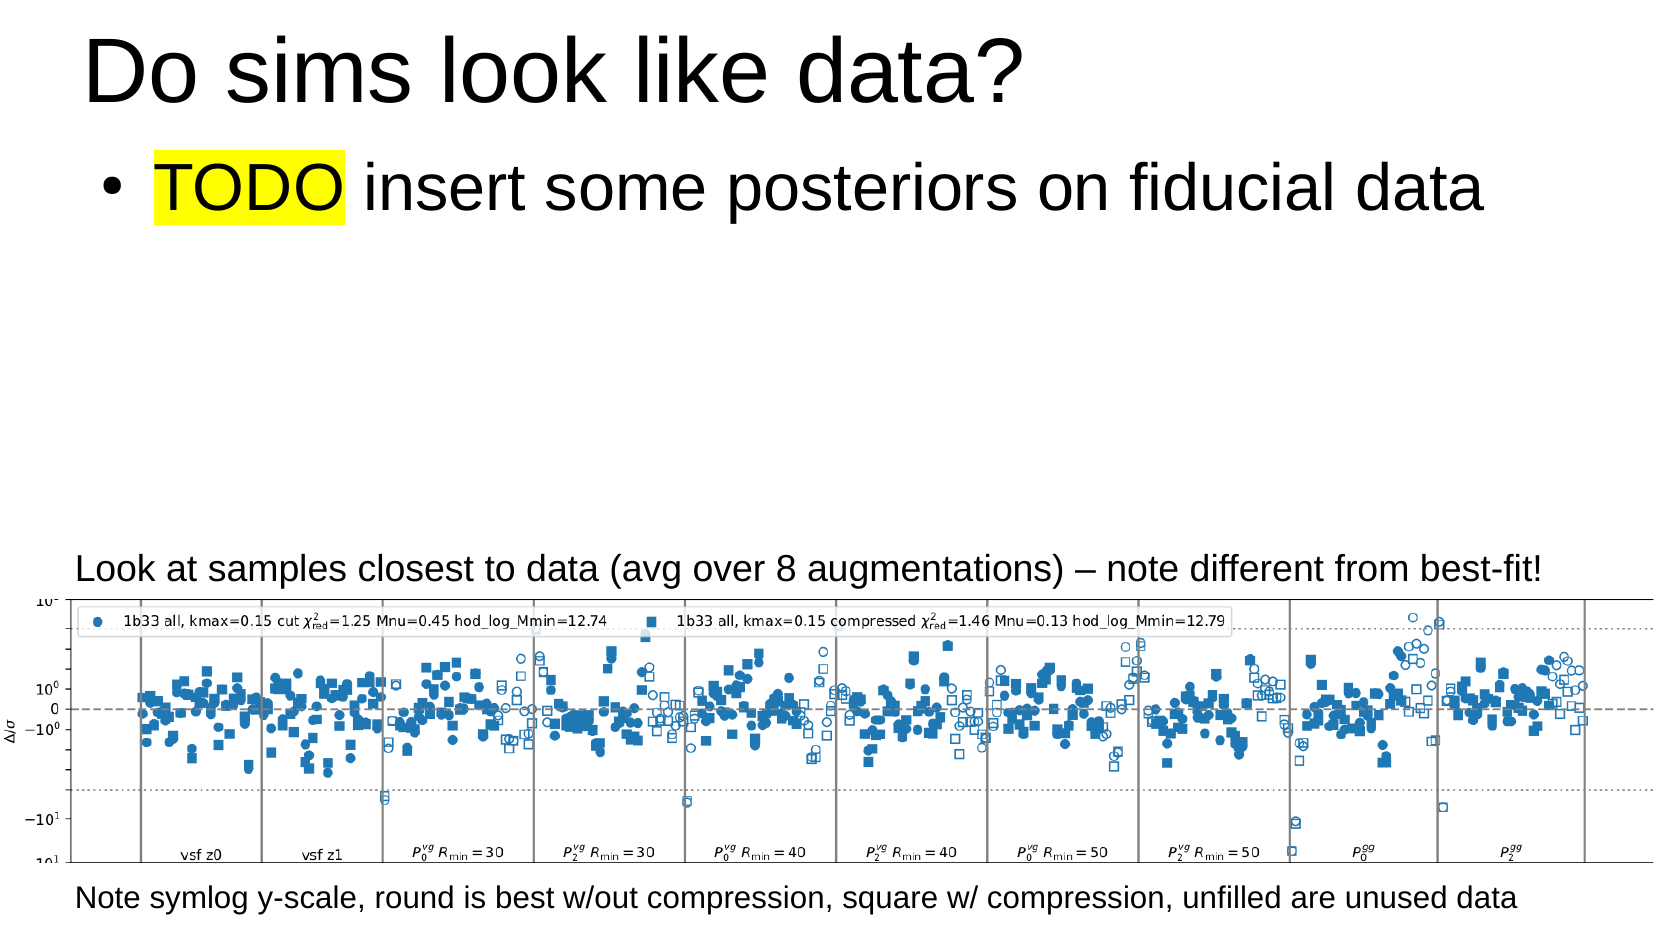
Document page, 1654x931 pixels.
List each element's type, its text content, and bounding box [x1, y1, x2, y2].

text_box Look at samples closest to data (avg over 8 augmentations) – note different from best-fit! [60, 540, 1636, 597]
title Do sims look like data? [82, 19, 1571, 123]
list TODO insert some posteriors on fiducial data [82, 150, 1571, 526]
text_box Note symlog y-scale, round is best w/out compression, square w/ compression, unfilled are unused data [60, 873, 1606, 923]
picture [0, 599, 1654, 863]
